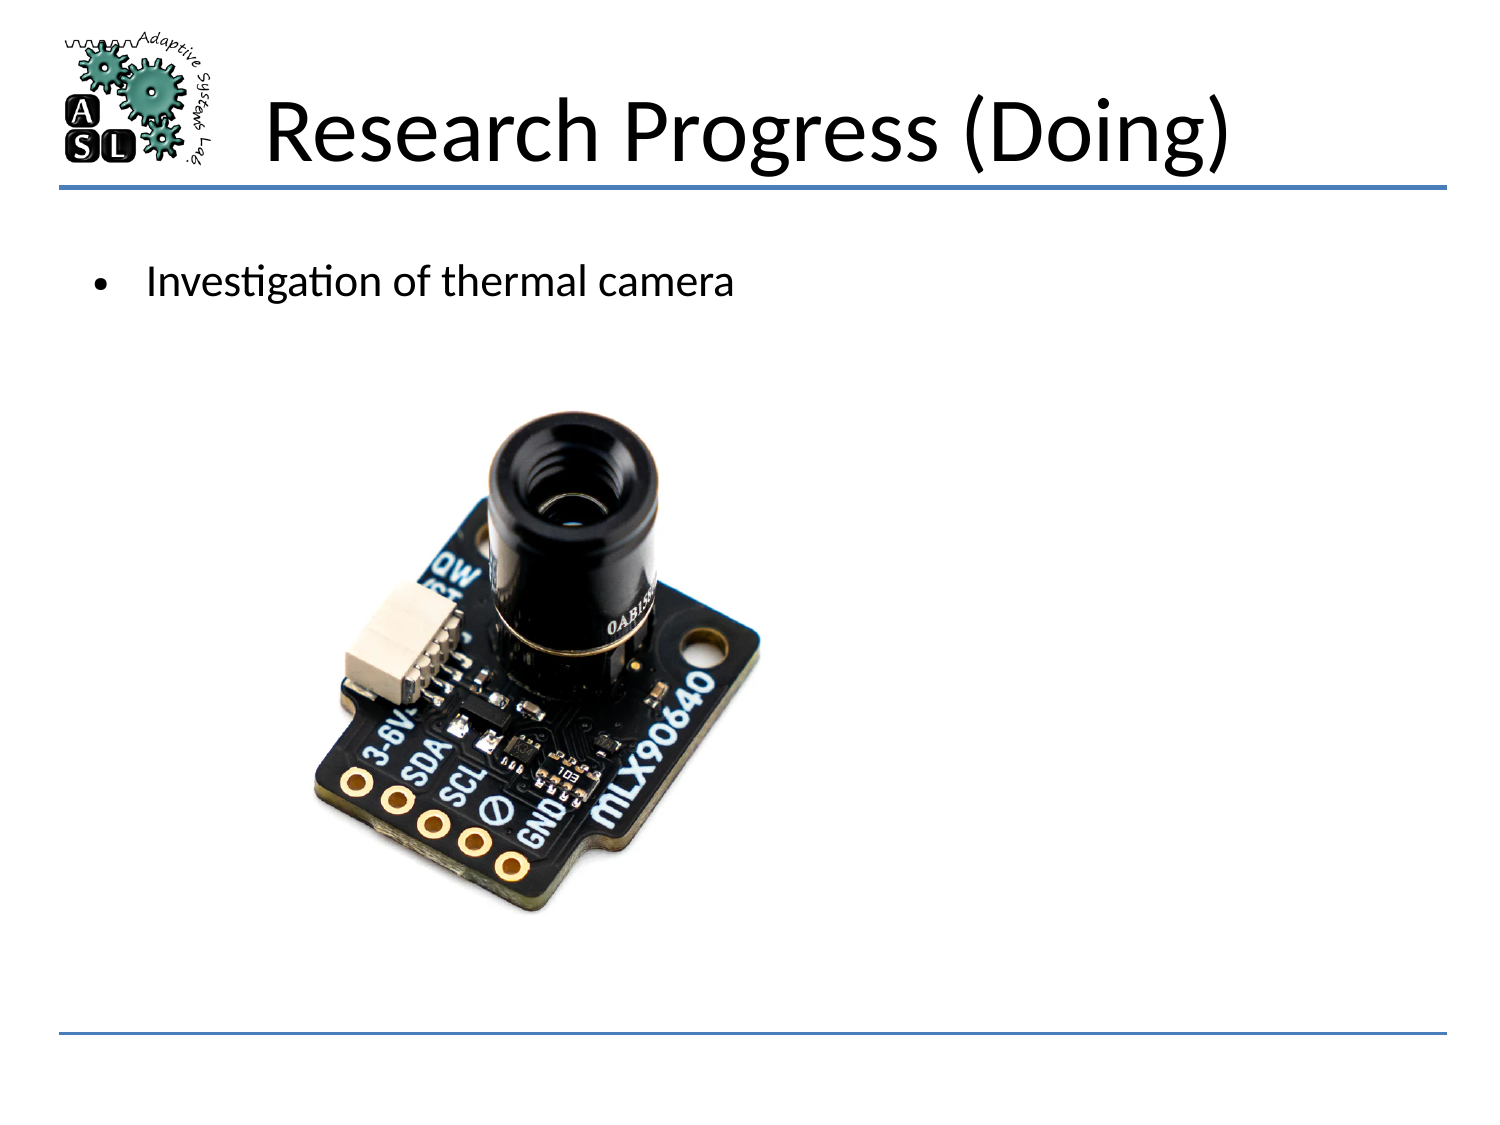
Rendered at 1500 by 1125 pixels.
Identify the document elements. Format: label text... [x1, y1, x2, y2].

picture [58, 30, 211, 169]
title Research Progress (Doing) [75, 45, 1425, 233]
picture [268, 387, 827, 945]
list Investigation of thermal camera [75, 262, 1425, 1005]
